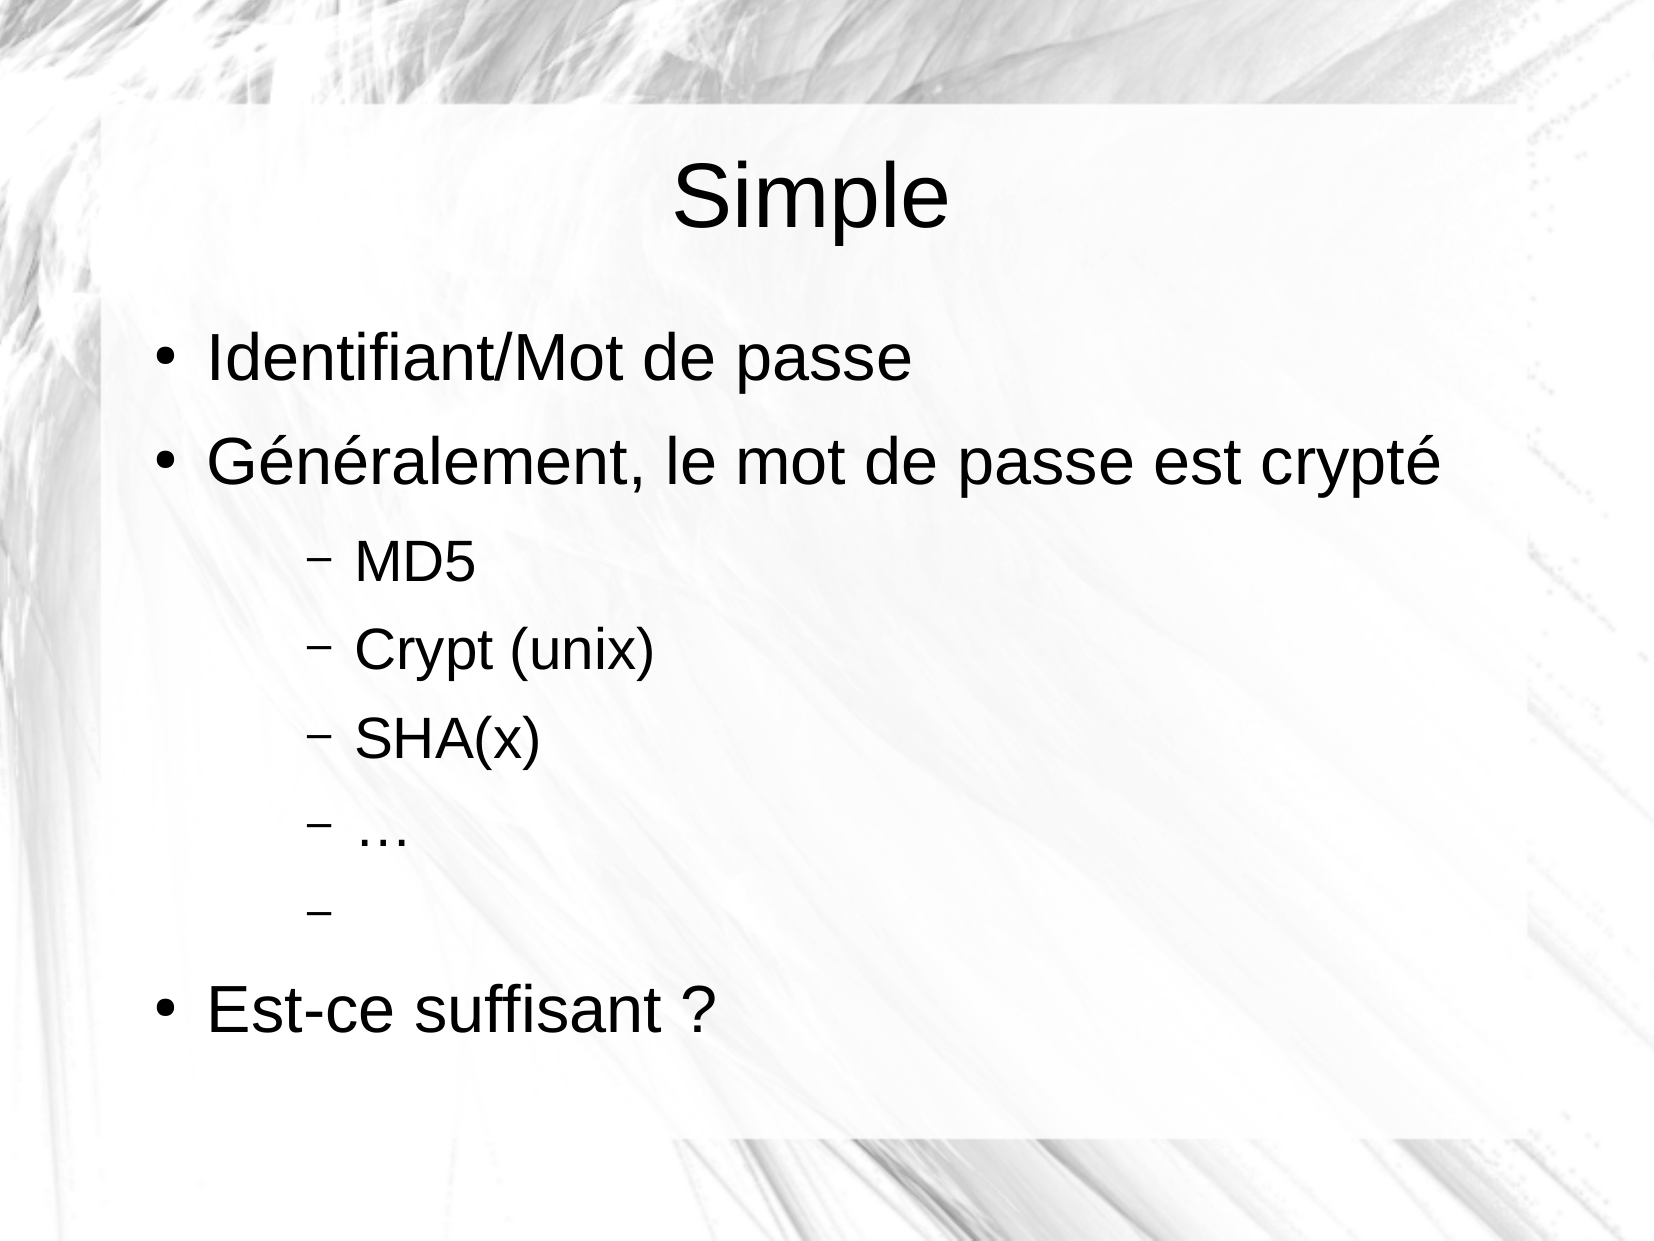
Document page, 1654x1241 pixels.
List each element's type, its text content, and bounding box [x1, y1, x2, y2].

picture [0, 0, 1654, 1241]
title Simple [118, 112, 1506, 281]
list Identifiant/Mot de passe Généralement, le mot de passe est crypté MD5 Crypt (unix) SHA(x) … Est-ce suffisant ? [118, 319, 1571, 1046]
